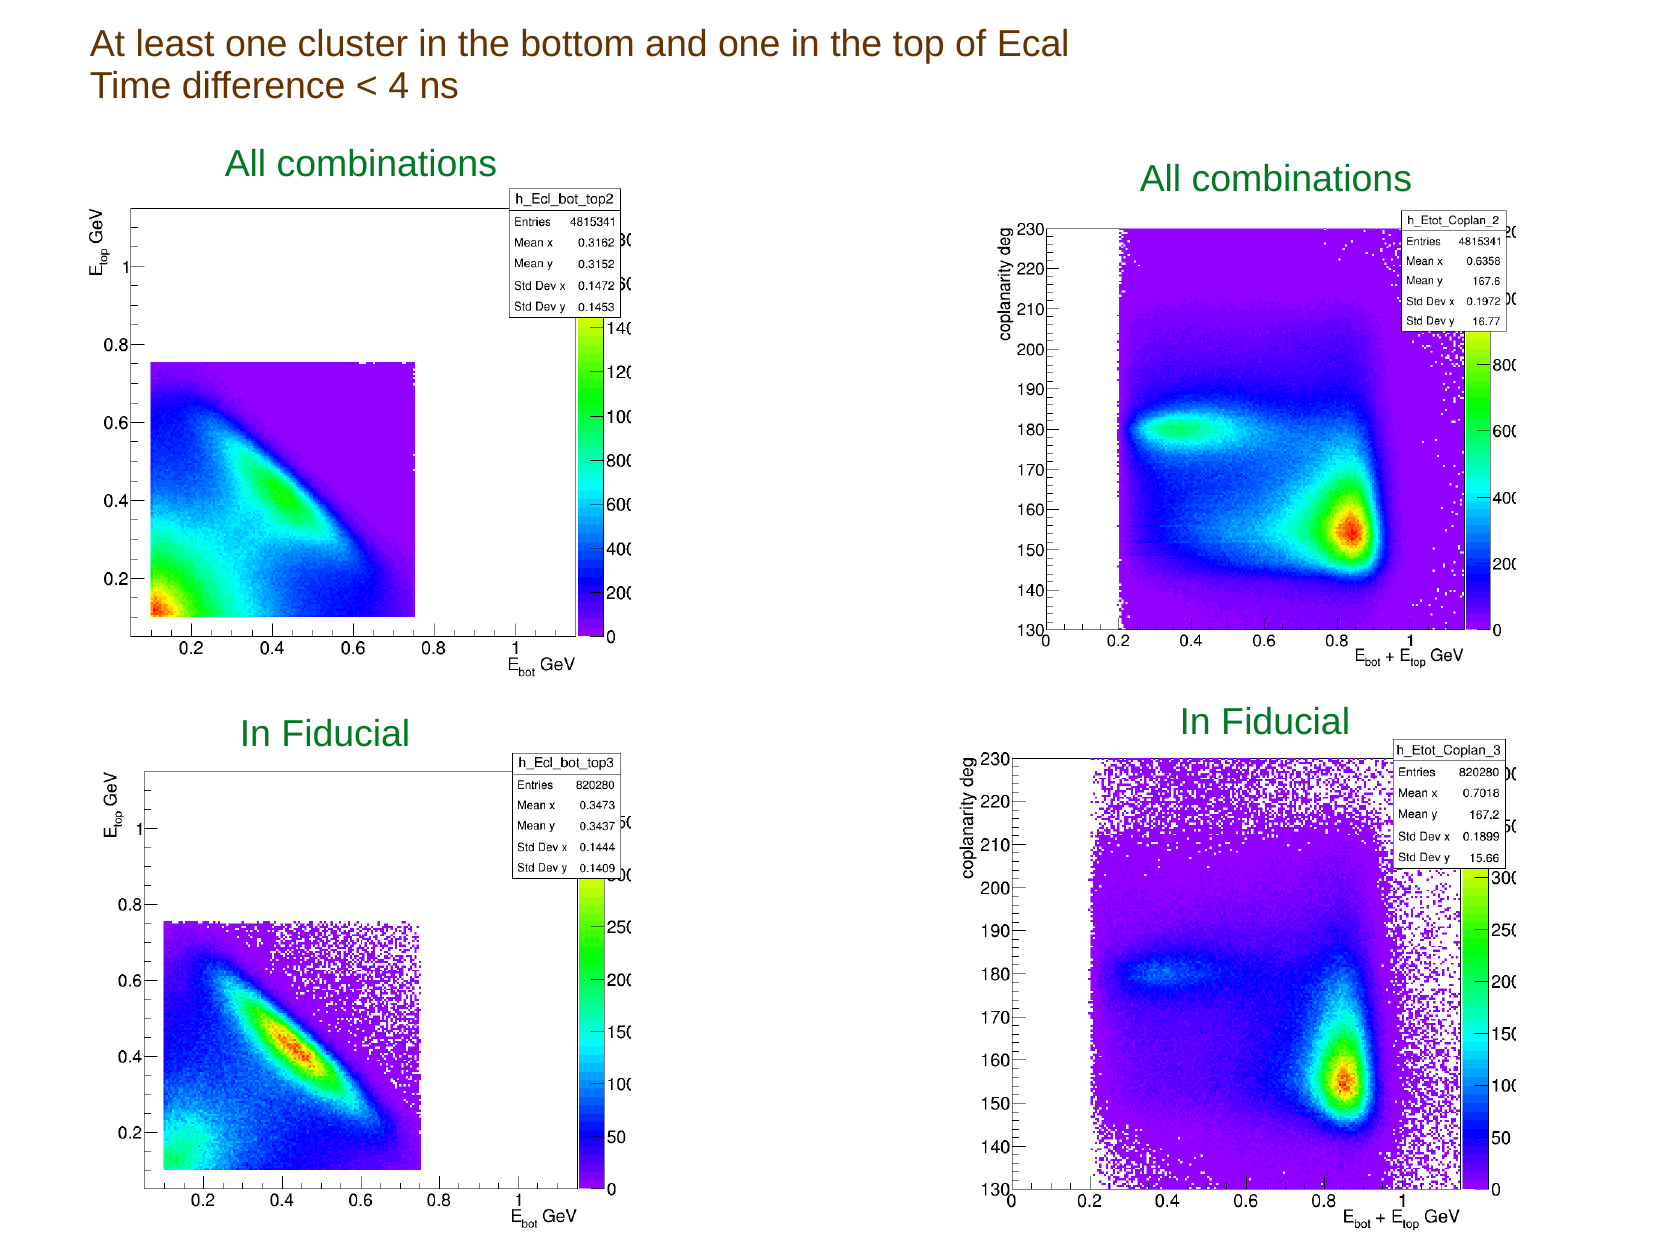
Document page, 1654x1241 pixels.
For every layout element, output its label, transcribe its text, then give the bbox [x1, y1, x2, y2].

picture [956, 704, 1516, 1241]
text_box In Fiducial [225, 705, 426, 762]
text_box At least one cluster in the bottom and one in the top of Ecal Time difference < 4 ns [75, 15, 1086, 114]
picture [994, 178, 1516, 681]
picture [75, 154, 631, 691]
text_box In Fiducial [1164, 693, 1366, 751]
text_box All combinations [210, 135, 526, 192]
picture [90, 719, 631, 1241]
text_box All combinations [1125, 150, 1441, 207]
